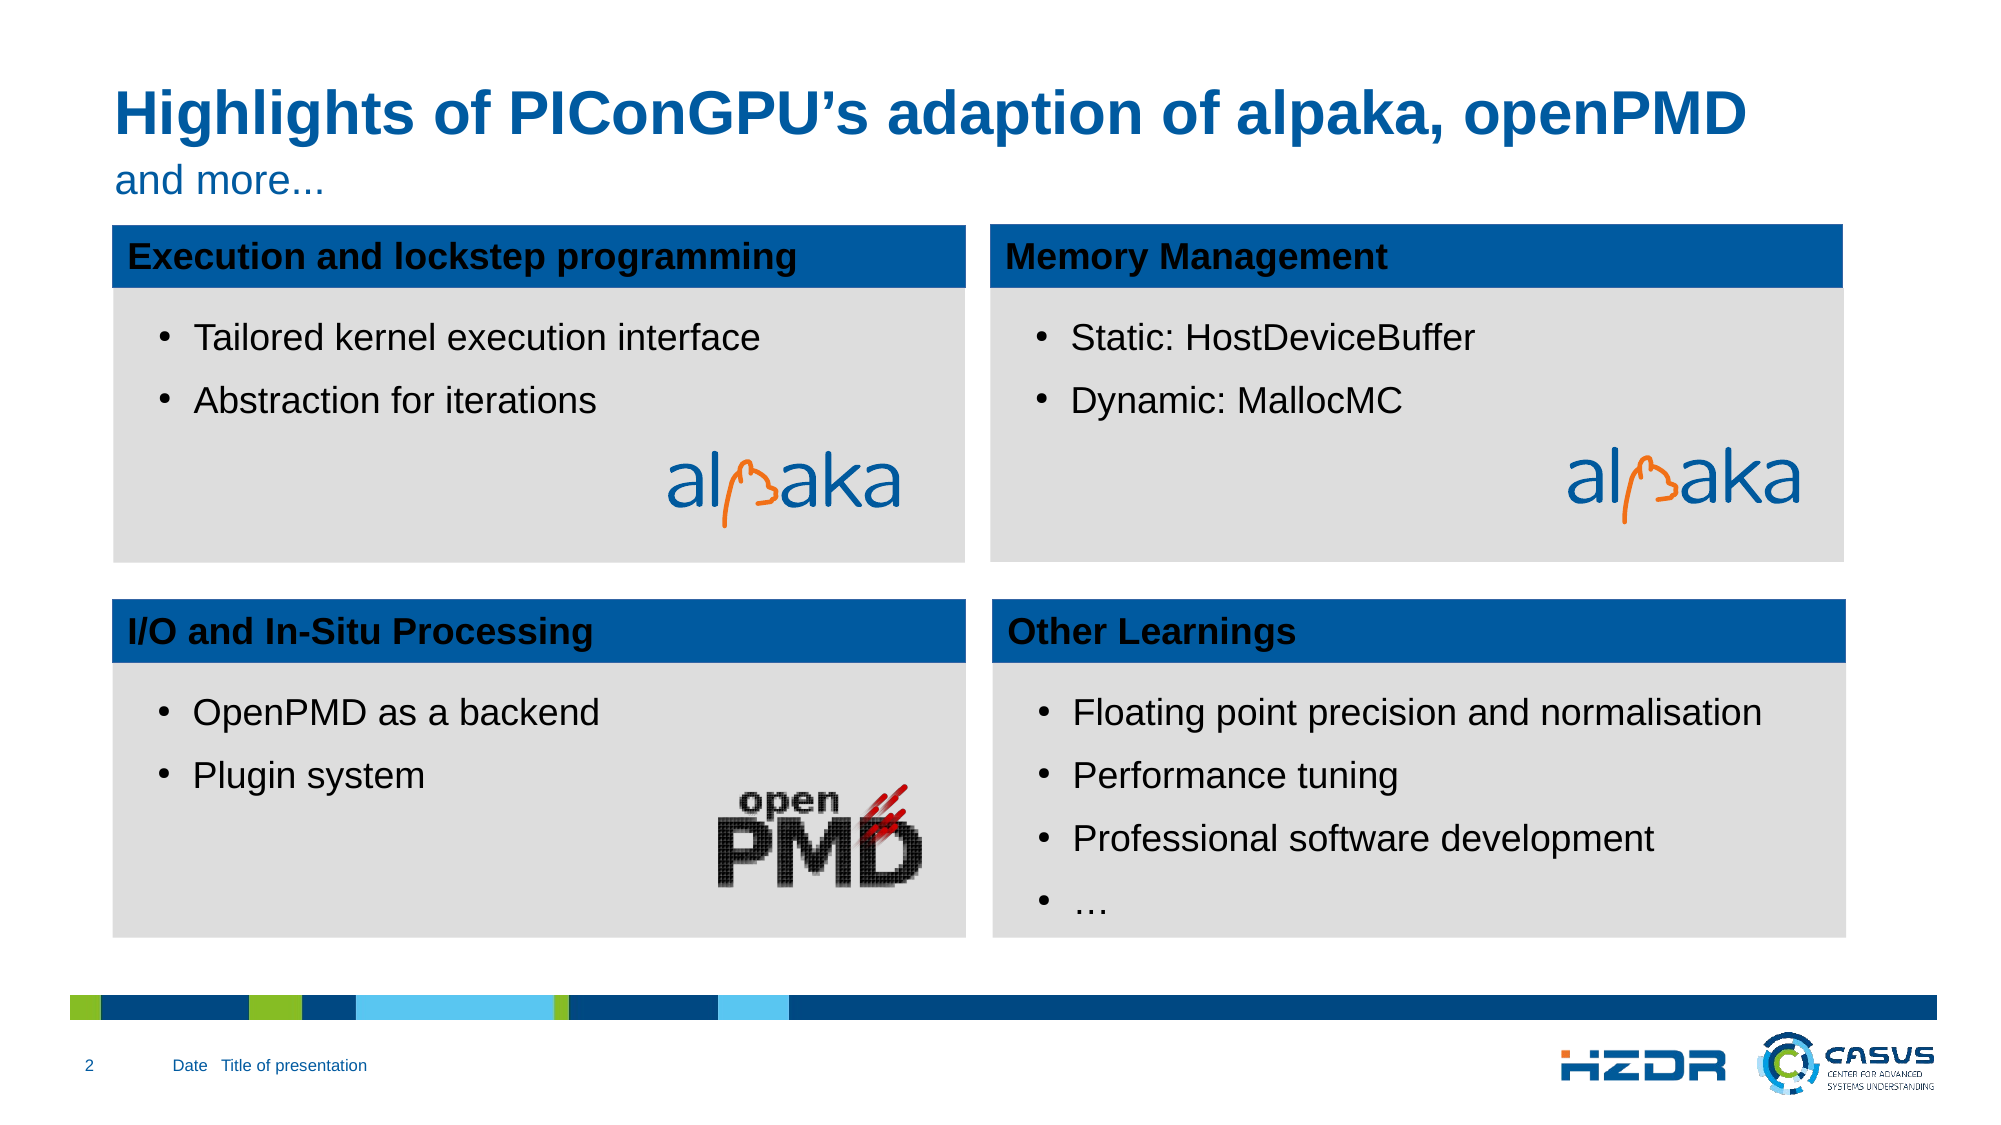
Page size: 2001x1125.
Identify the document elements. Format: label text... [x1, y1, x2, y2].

picture [70, 995, 101, 1020]
text_box Memory Management [990, 224, 1843, 288]
text_box Tailored kernel execution interface Abstraction for iterations [113, 288, 965, 563]
text_box and more... [114, 152, 1267, 208]
picture [1757, 1032, 1934, 1095]
slide_number Date [107, 1034, 208, 1095]
text_box Floating point precision and normalisation Performance tuning Professional software development … [992, 663, 1847, 938]
text_box Execution and lockstep programming [112, 225, 966, 288]
text_box Other Learnings [992, 599, 1846, 663]
picture [1567, 446, 1801, 526]
text_box OpenPMD as a backend Plugin system [112, 663, 966, 938]
picture [667, 450, 901, 529]
picture [572, 995, 1937, 1020]
picture [1560, 1049, 1726, 1081]
title Highlights of PIConGPU’s adaption of alpaka, openPMD [114, 80, 1934, 148]
text_box I/O and In-Situ Processing [112, 599, 966, 663]
picture [104, 995, 569, 1020]
text_box Static: HostDeviceBuffer Dynamic: MallocMC [990, 288, 1844, 562]
picture [707, 778, 938, 901]
